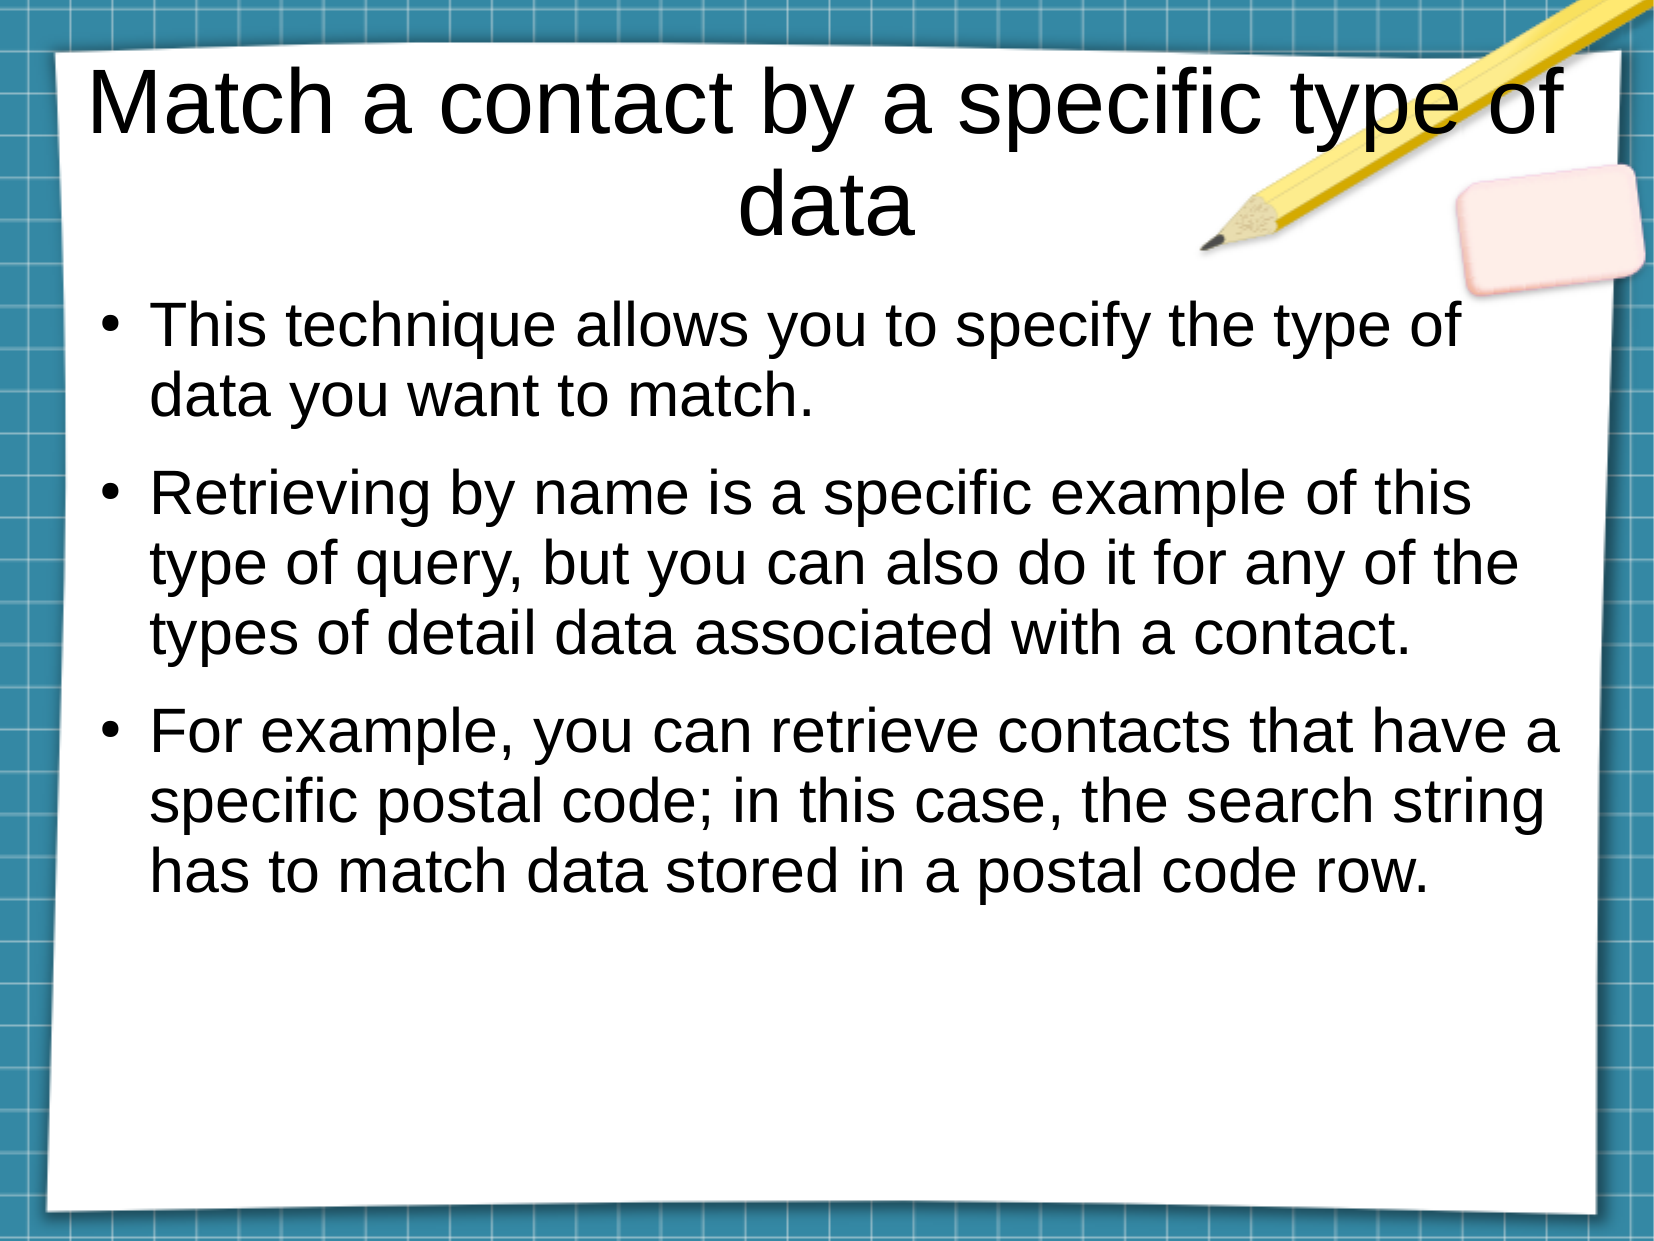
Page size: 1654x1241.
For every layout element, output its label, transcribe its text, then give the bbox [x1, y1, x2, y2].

title Match a contact by a specific type of data [82, 49, 1571, 257]
picture [0, 0, 1654, 1241]
list This technique allows you to specify the type of data you want to match. Retrieving by name is a specific example of this type of query, but you can also do it for any of the types of detail data associated with a contact. For example, you can retrieve contacts that have a specific postal code; in this case, the search string has to match data stored in a postal code row. [82, 290, 1571, 1010]
